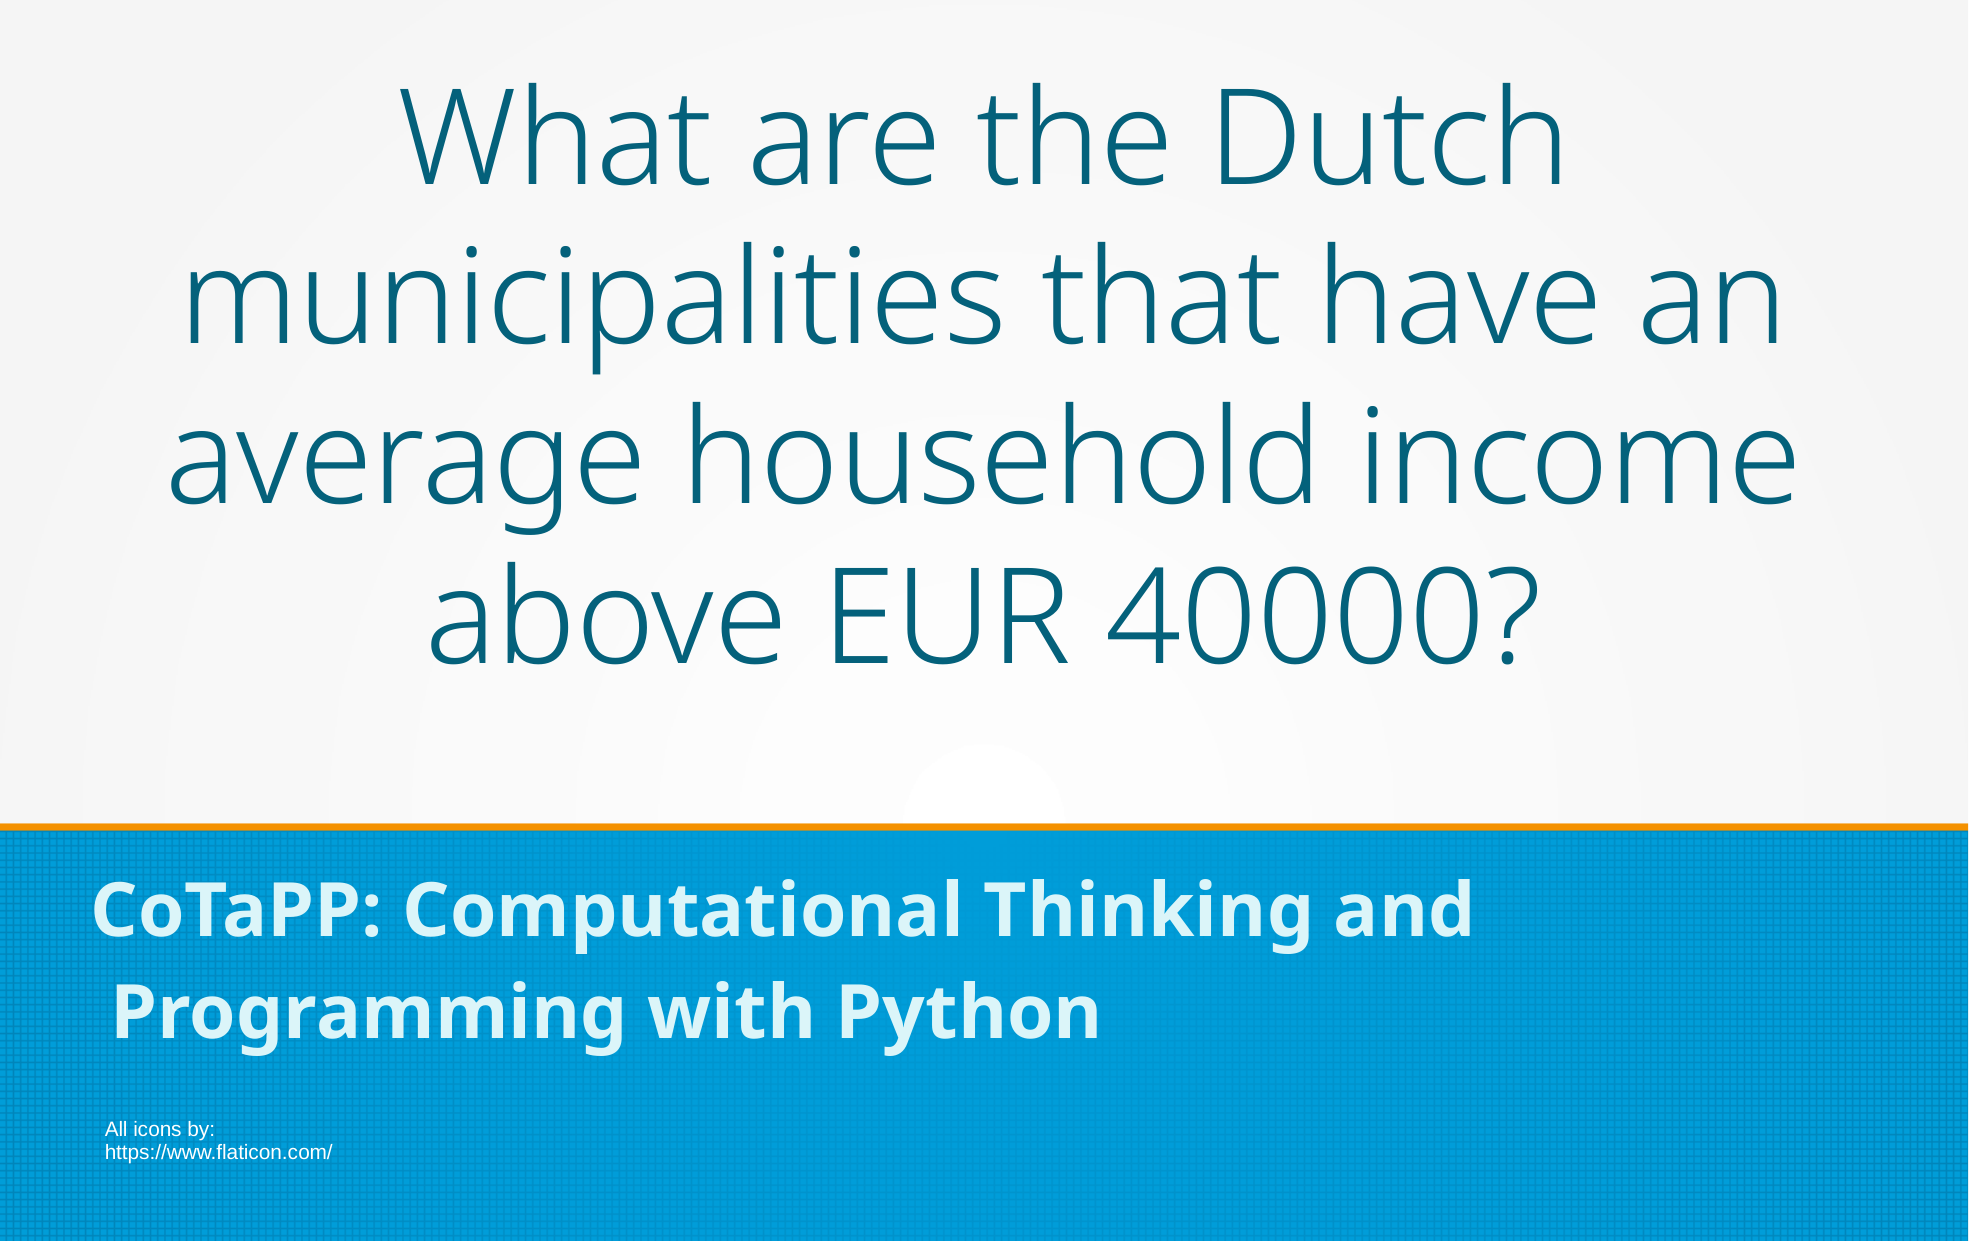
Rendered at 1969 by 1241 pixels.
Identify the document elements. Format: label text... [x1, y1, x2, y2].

title What are the Dutch municipalities that have an average household income above EUR 40000? [98, 49, 1870, 691]
picture [0, 0, 1969, 830]
subtitle CoTaPP: Computational Thinking and Programming with Python [90, 855, 1654, 1063]
text_box All icons by: https://www.flaticon.com/ [90, 1110, 348, 1172]
